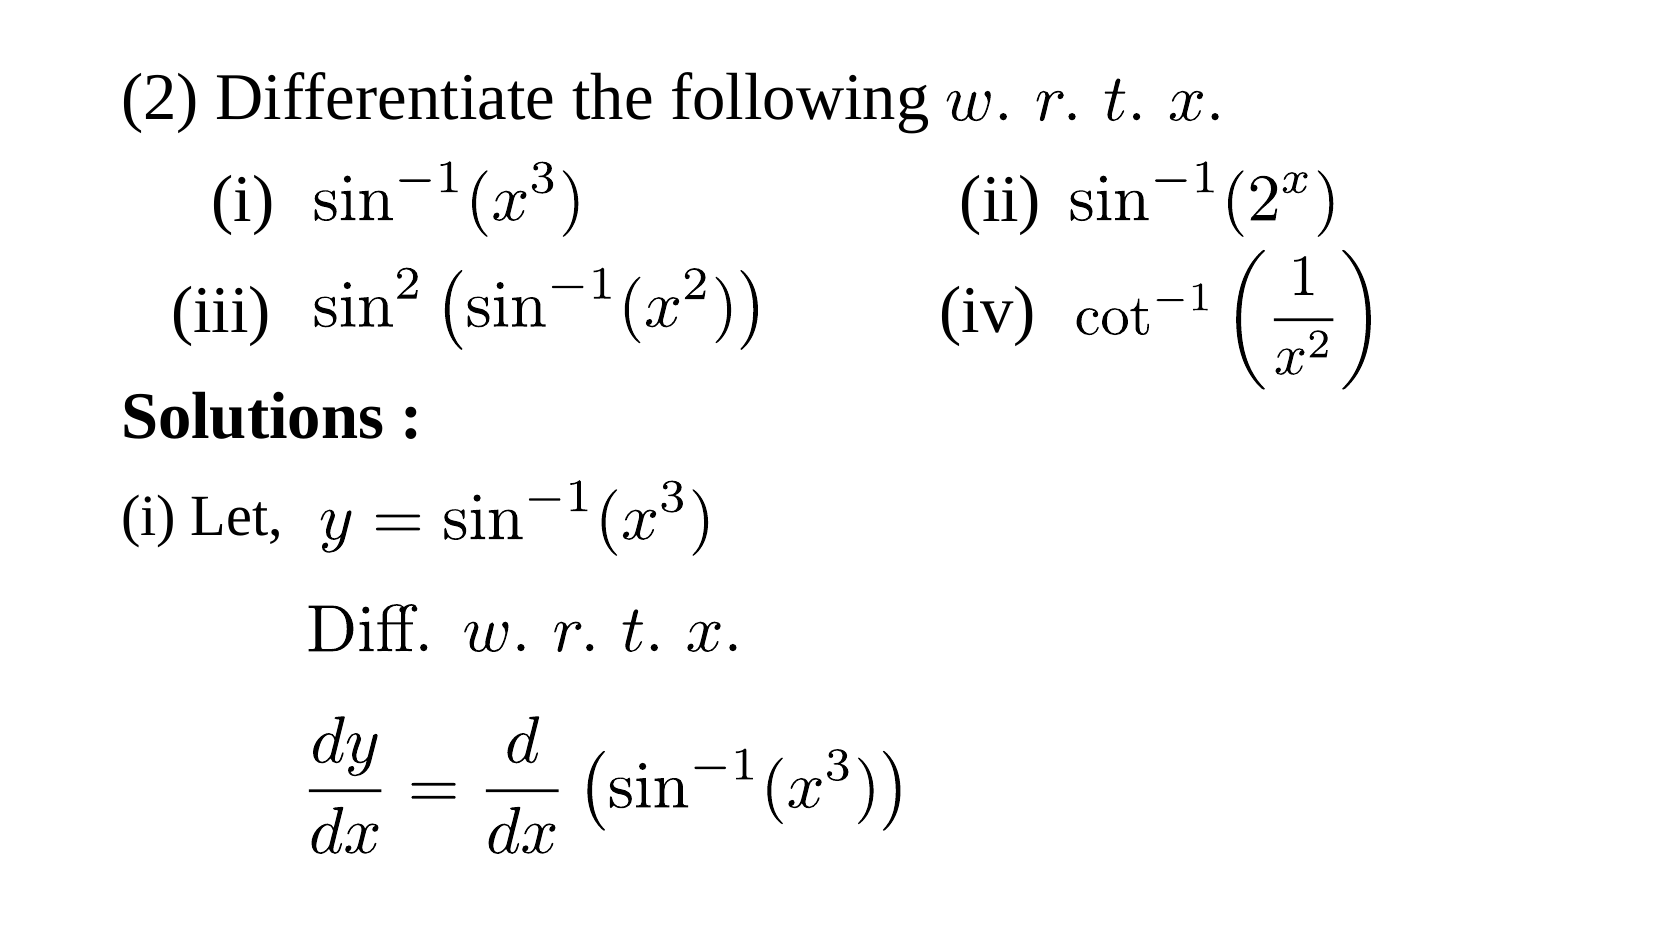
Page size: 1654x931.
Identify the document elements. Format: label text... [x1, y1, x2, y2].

text_box [946, 78, 1219, 122]
title (2) Differentiate the following (i) (ii) (iii) (iv) Solutions : (i) Let, [47, 37, 1607, 886]
text_box [314, 161, 579, 237]
text_box [1070, 161, 1334, 237]
text_box [308, 716, 901, 854]
text_box [1076, 249, 1371, 390]
text_box [308, 604, 737, 652]
text_box [320, 480, 709, 556]
text_box [314, 267, 758, 350]
